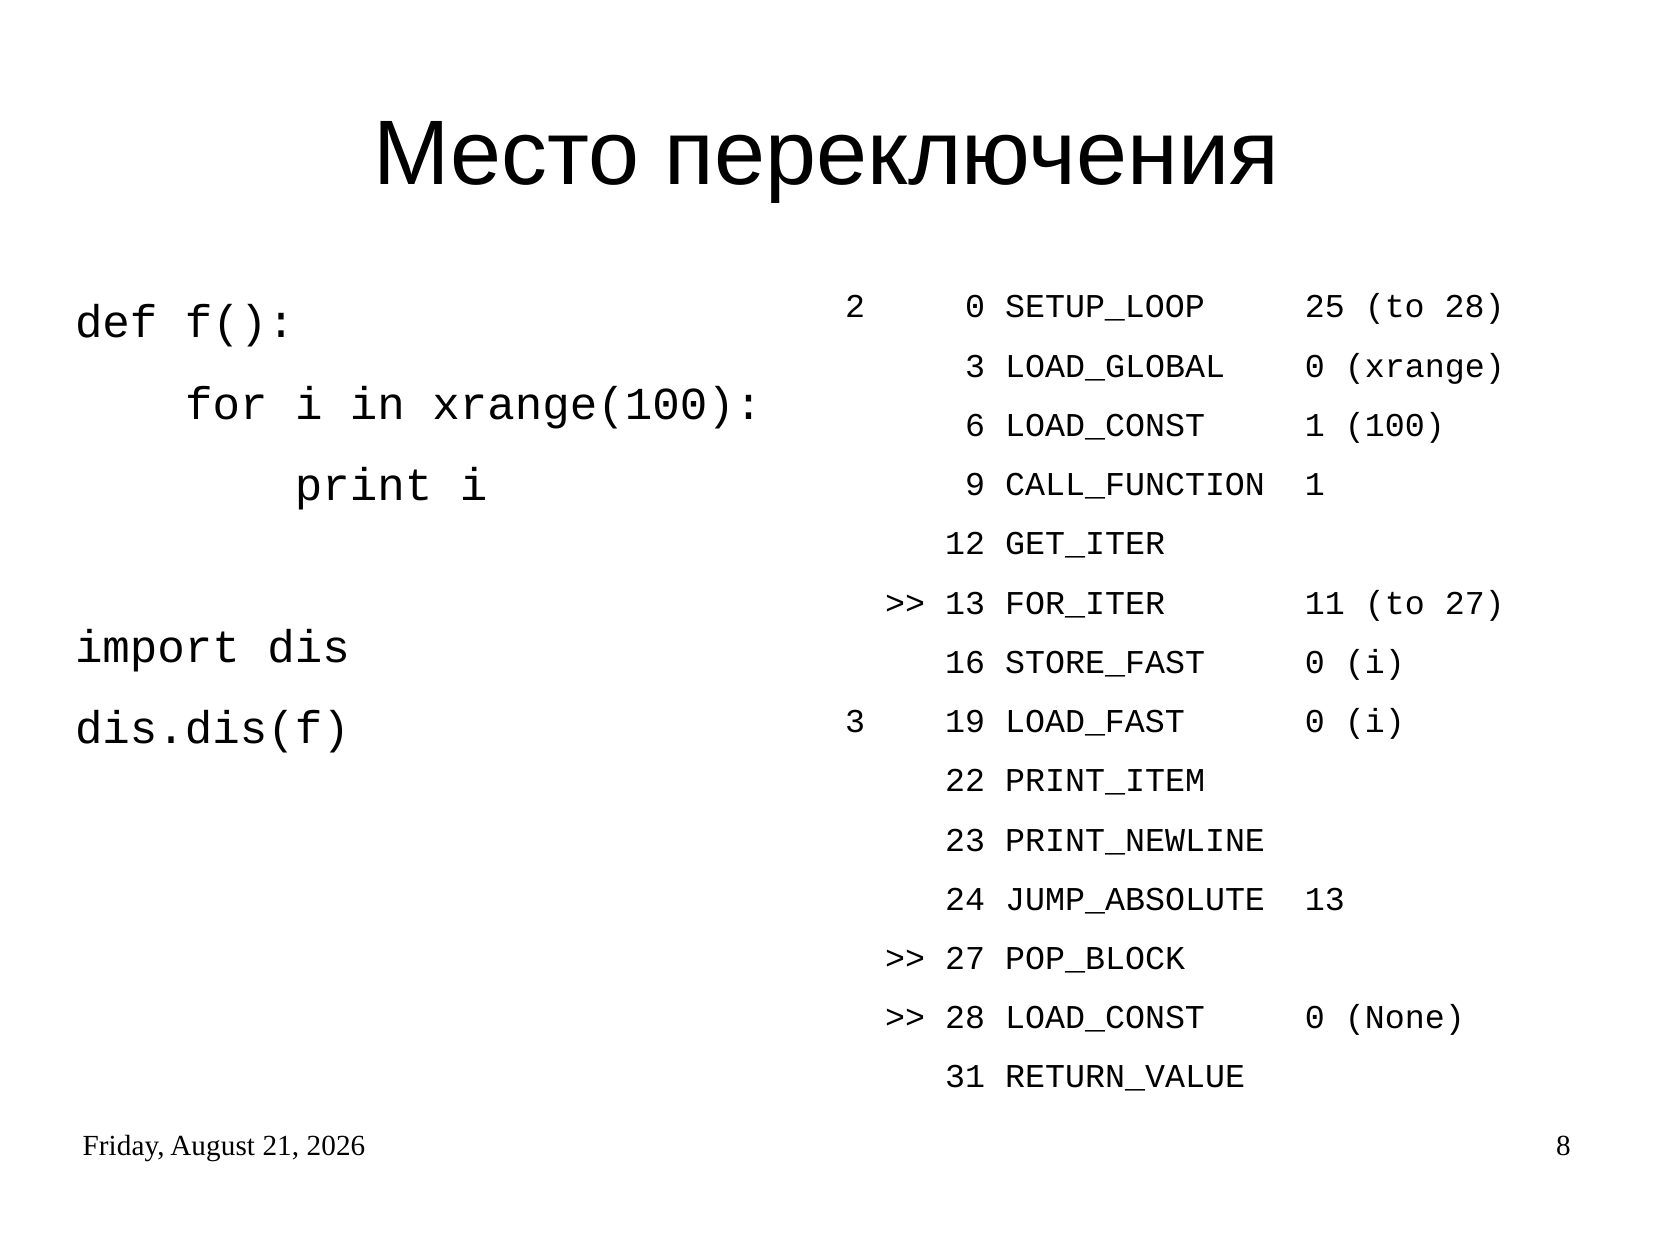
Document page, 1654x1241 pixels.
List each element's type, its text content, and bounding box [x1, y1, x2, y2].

list 2 0 SETUP_LOOP 25 (to 28) 3 LOAD_GLOBAL 0 (xrange) 6 LOAD_CONST 1 (100) 9 CALL_FUNCTION 1 12 GET_ITER >> 13 FOR_ITER 11 (to 27) 16 STORE_FAST 0 (i) 3 19 LOAD_FAST 0 (i) 22 PRINT_ITEM 23 PRINT_NEWLINE 24 JUMP_ABSOLUTE 13 >> 27 POP_BLOCK >> 28 LOAD_CONST 0 (None) 31 RETURN_VALUE [845, 290, 1572, 1109]
list def f(): for i in xrange(100): print i import dis dis.dis(f) [75, 300, 802, 1119]
title Место переключения [82, 49, 1571, 257]
